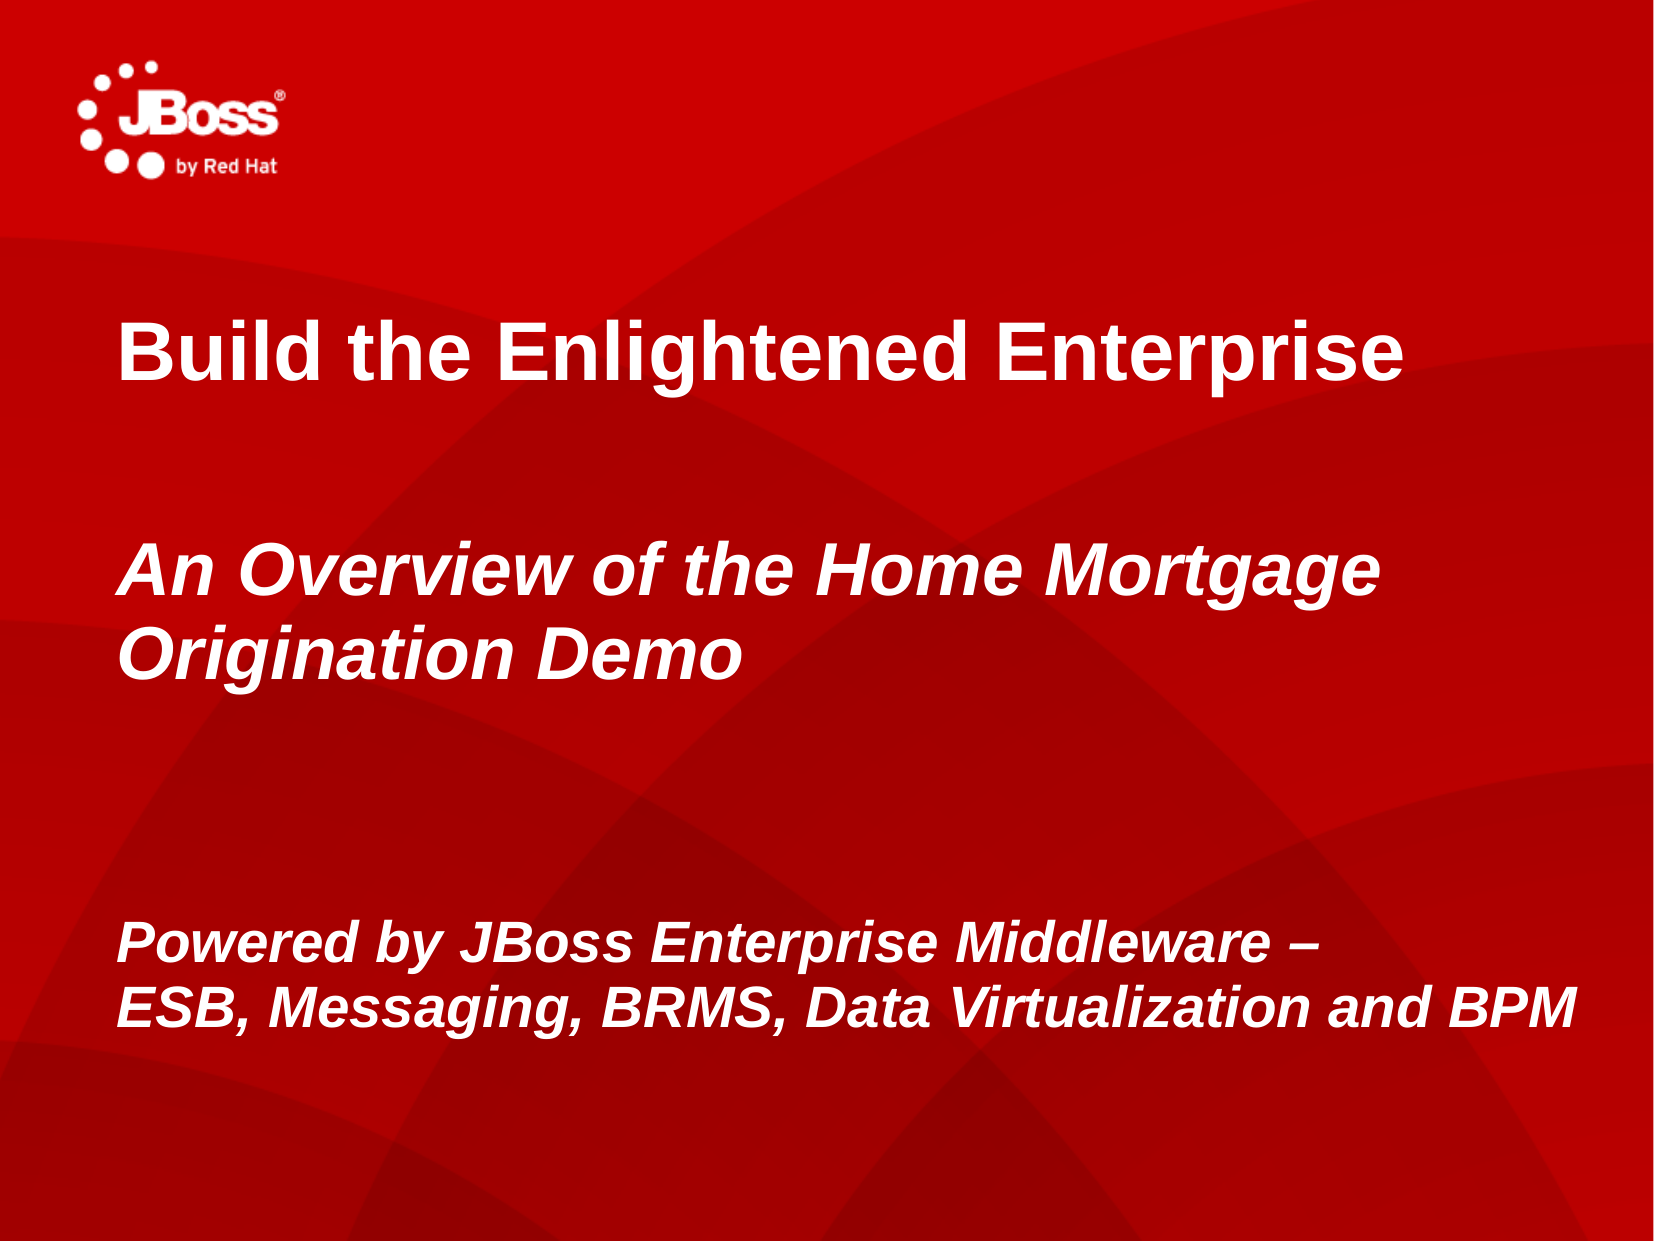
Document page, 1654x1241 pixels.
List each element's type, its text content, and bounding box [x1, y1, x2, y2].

picture [0, 0, 1654, 1241]
text_box Build the Enlightened Enterprise An Overview of the Home Mortgage Origination Demo Powered by JBoss Enterprise Middleware – ESB, Messaging, BRMS, Data Virtualization and BPM [101, 297, 1552, 1097]
